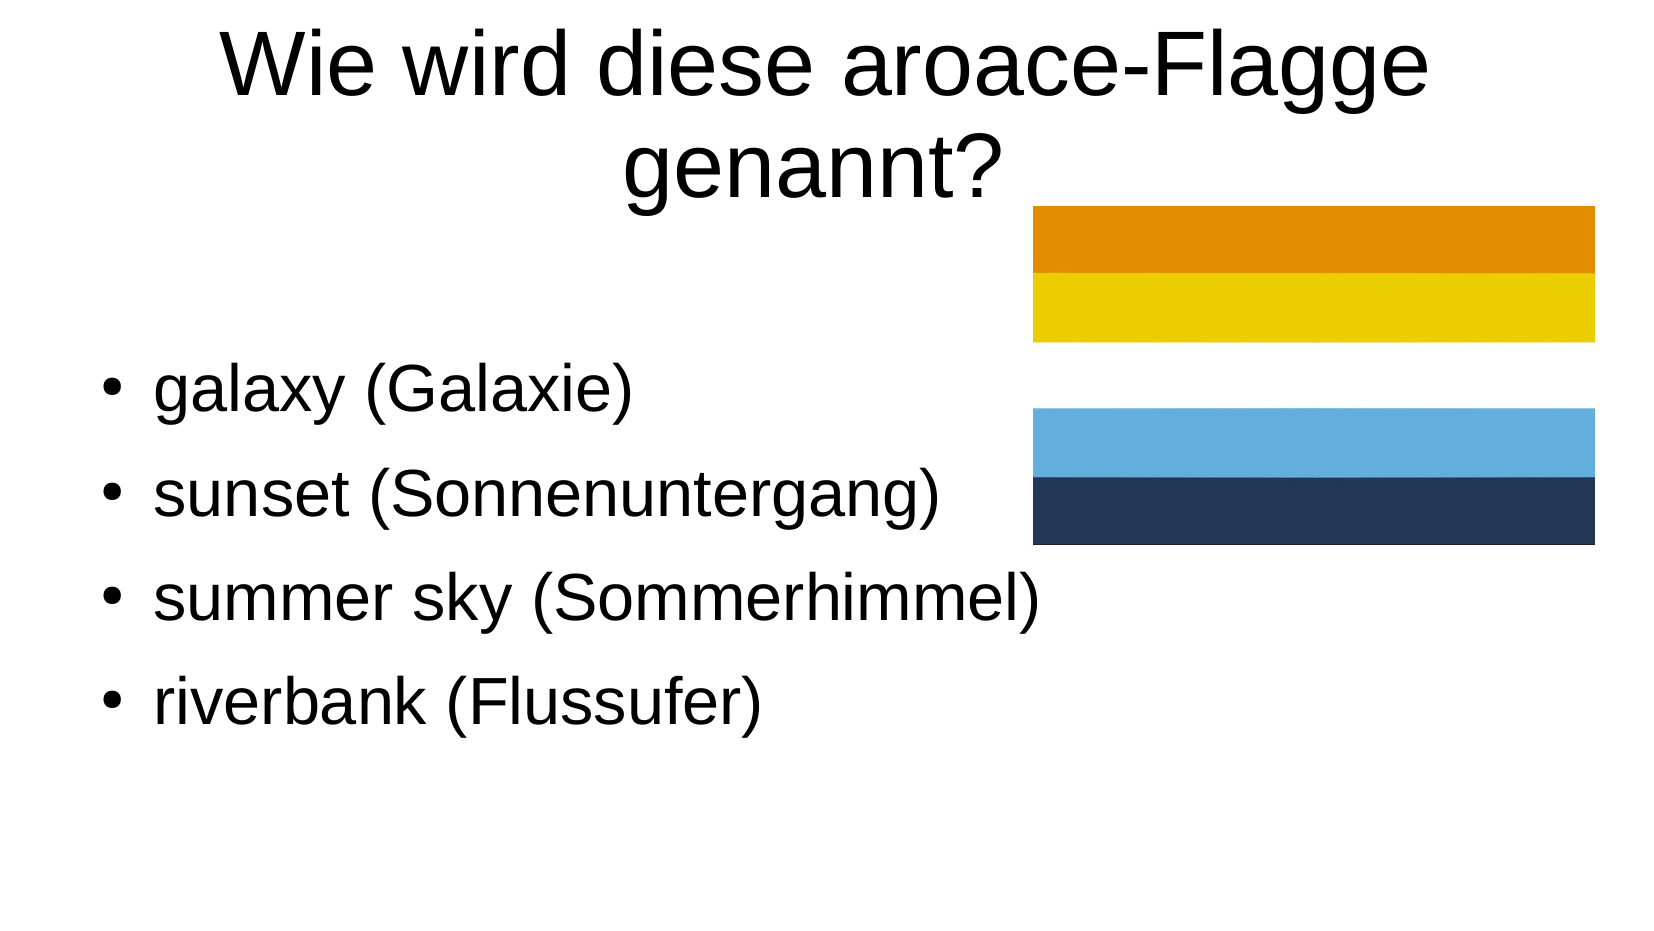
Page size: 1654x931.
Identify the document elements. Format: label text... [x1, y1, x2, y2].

title Wie wird diese aroace-Flagge genannt? [82, 12, 1571, 218]
picture [1033, 206, 1595, 545]
list galaxy (Galaxie) sunset (Sonnenuntergang) summer sky (Sommerhimmel) riverbank (Flussufer) [82, 247, 1571, 787]
